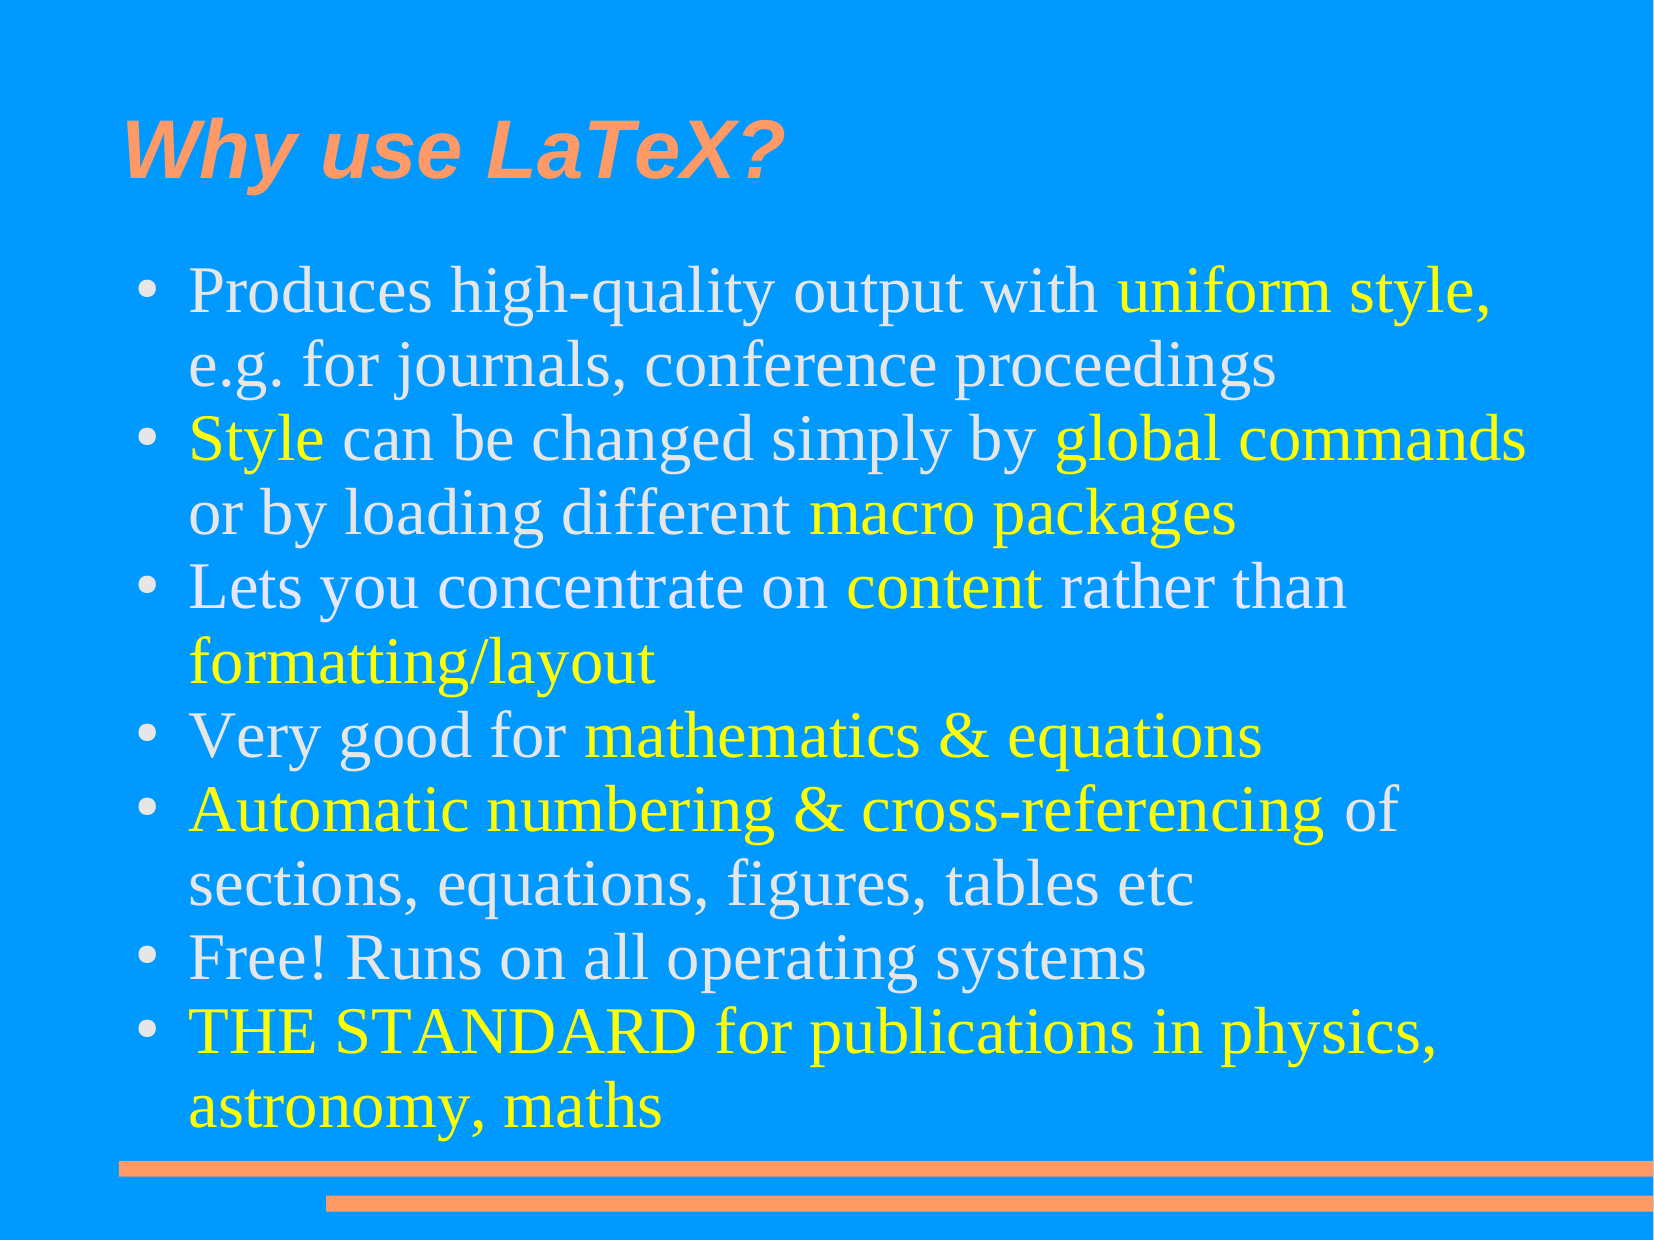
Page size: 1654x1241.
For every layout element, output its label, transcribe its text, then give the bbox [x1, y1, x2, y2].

list Produces high-quality output with uniform style, e.g. for journals, conference proceedings Style can be changed simply by global commands or by loading different macro packages Lets you concentrate on content rather than formatting/layout Very good for mathematics & equations Automatic numbering & cross-referencing of sections, equations, figures, tables etc Free! Runs on all operating systems THE STANDARD for publications in physics, astronomy, maths [117, 253, 1557, 1143]
title Why use LaTeX? [121, 46, 1534, 253]
